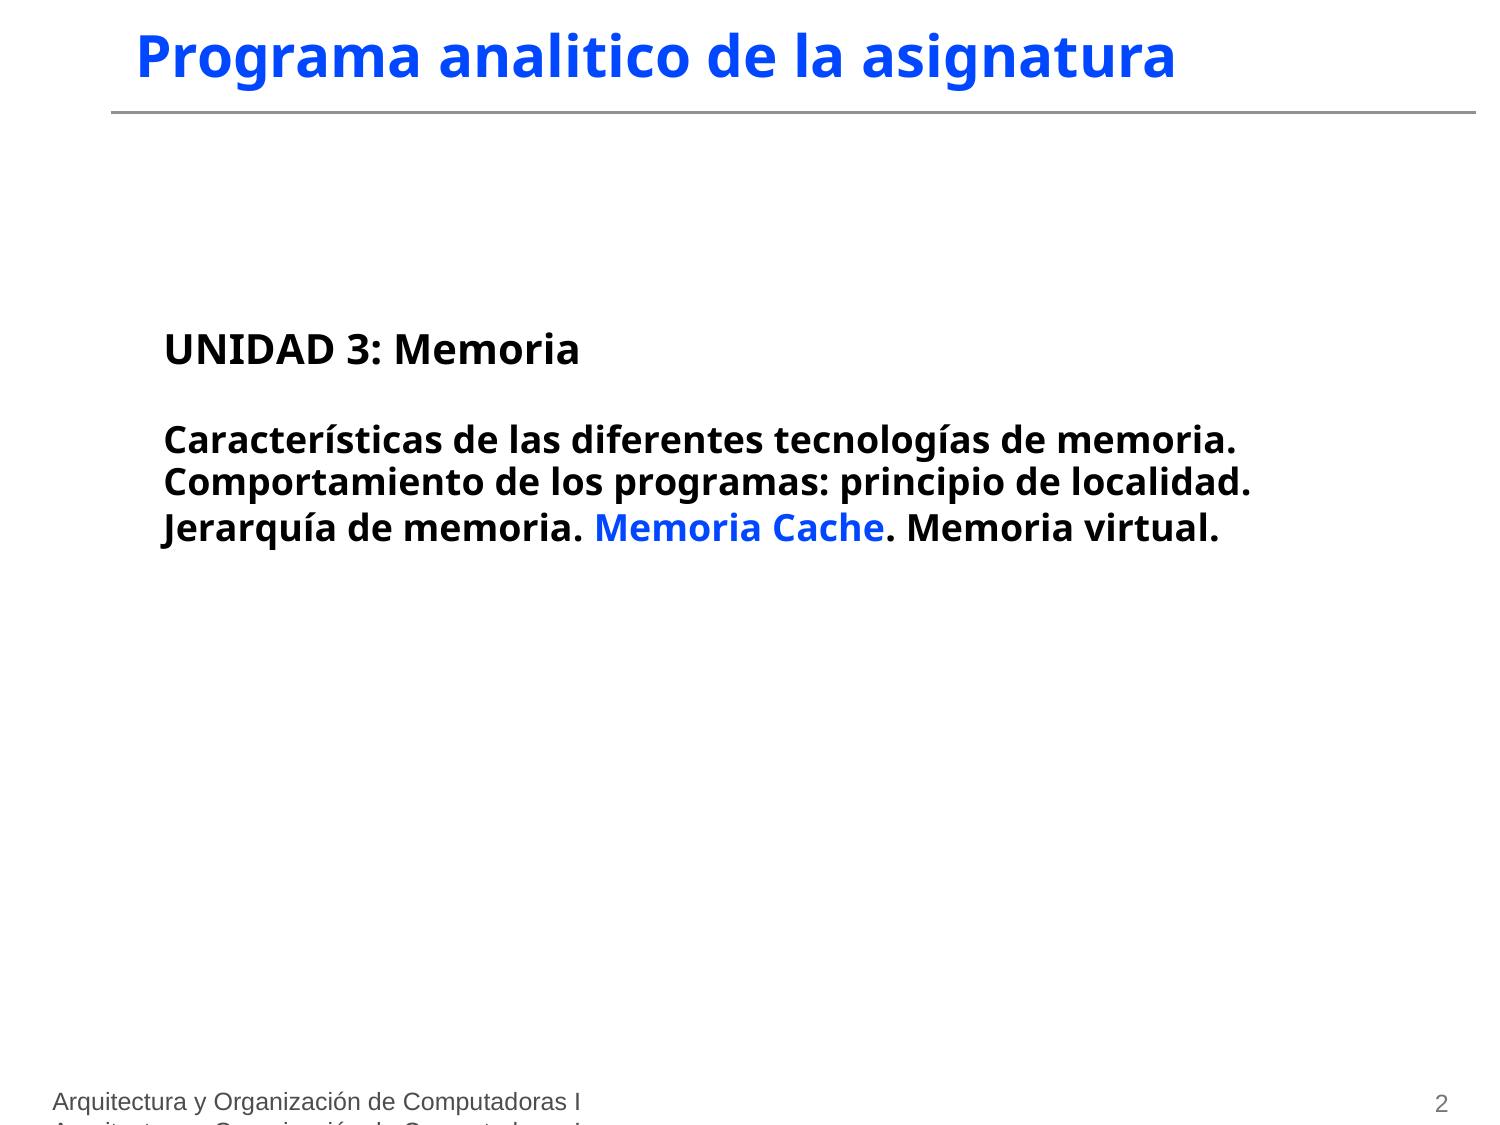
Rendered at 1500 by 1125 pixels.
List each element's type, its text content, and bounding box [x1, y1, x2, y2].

title Programa analitico de la asignatura [125, 24, 1271, 104]
text_box UNIDAD 3: Memoria Características de las diferentes tecnologías de memoria. Comportamiento de los programas: principio de localidad. Jerarquía de memoria. Memoria Cache. Memoria virtual. [150, 267, 1308, 901]
